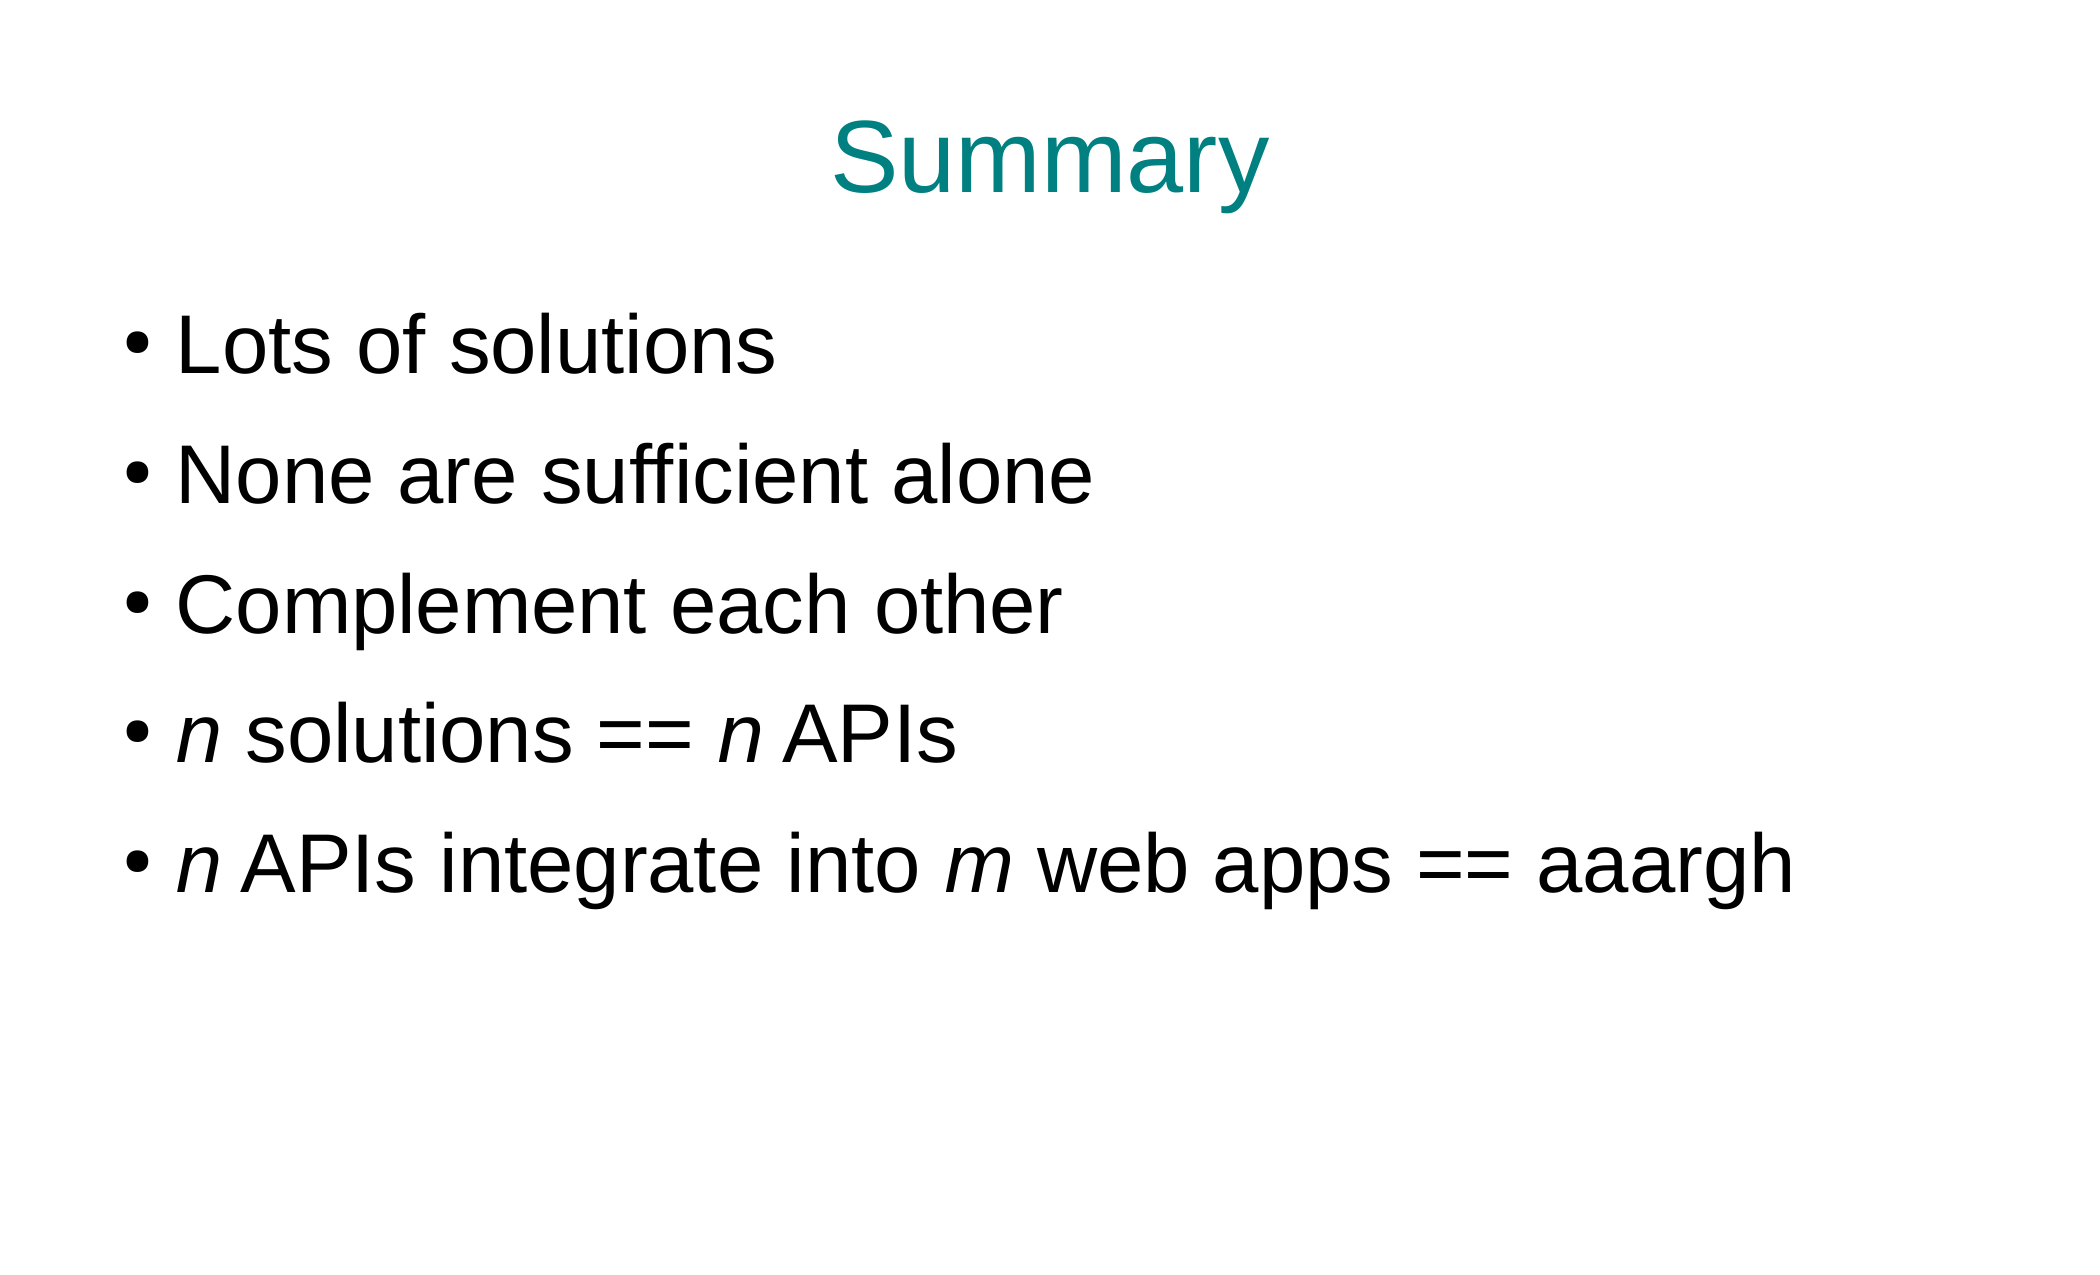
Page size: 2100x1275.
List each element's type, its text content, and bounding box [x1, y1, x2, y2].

title Summary [105, 50, 1995, 264]
list Lots of solutions None are sufficient alone Complement each other n solutions == n APIs n APIs integrate into m web apps == aaargh [105, 298, 1953, 1038]
